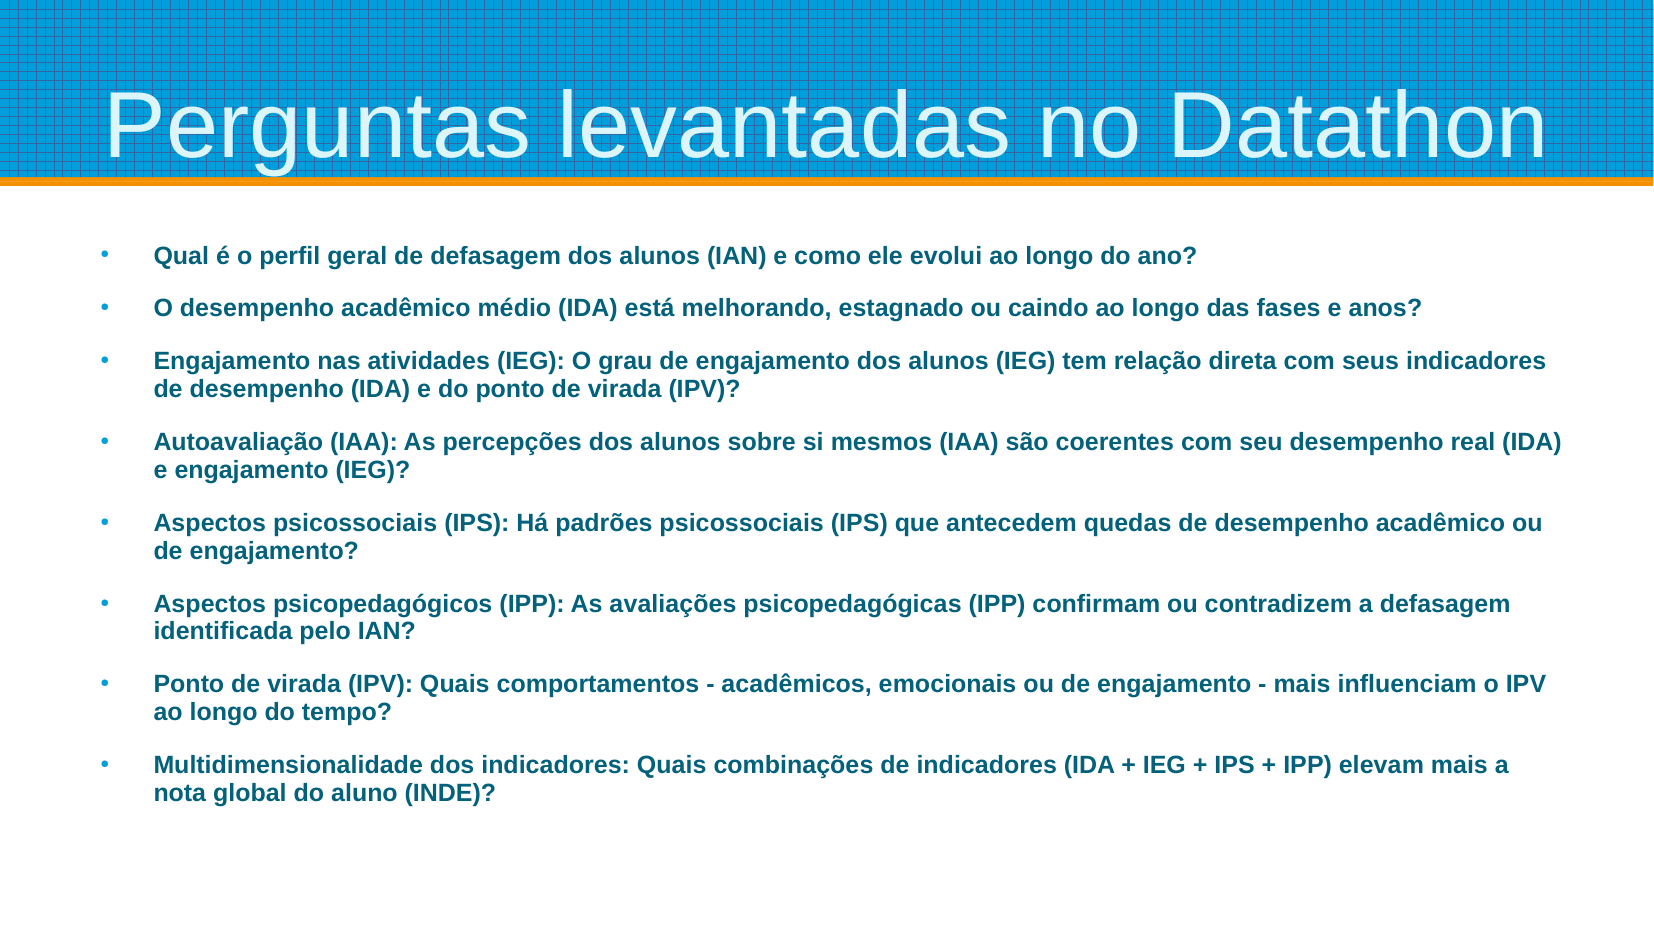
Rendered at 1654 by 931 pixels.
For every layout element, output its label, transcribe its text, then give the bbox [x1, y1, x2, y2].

title Perguntas levantadas no Datathon [82, 14, 1571, 178]
list Qual é o perfil geral de defasagem dos alunos (IAN) e como ele evolui ao longo do ano? O desempenho acadêmico médio (IDA) está melhorando, estagnado ou caindo ao longo das fases e anos? Engajamento nas atividades (IEG): O grau de engajamento dos alunos (IEG) tem relação direta com seus indicadores de desempenho (IDA) e do ponto de virada (IPV)? Autoavaliação (IAA): As percepções dos alunos sobre si mesmos (IAA) são coerentes com seu desempenho real (IDA) e engajamento (IEG)? Aspectos psicossociais (IPS): Há padrões psicossociais (IPS) que antecedem quedas de desempenho acadêmico ou de engajamento? Aspectos psicopedagógicos (IPP): As avaliações psicopedagógicas (IPP) confirmam ou contradizem a defasagem identificada pelo IAN? Ponto de virada (IPV): Quais comportamentos - acadêmicos, emocionais ou de engajamento - mais influenciam o IPV ao longo do tempo? Multidimensionalidade dos indicadores: Quais combinações de indicadores (IDA + IEG + IPS + IPP) elevam mais a nota global do aluno (INDE)? [82, 236, 1571, 813]
